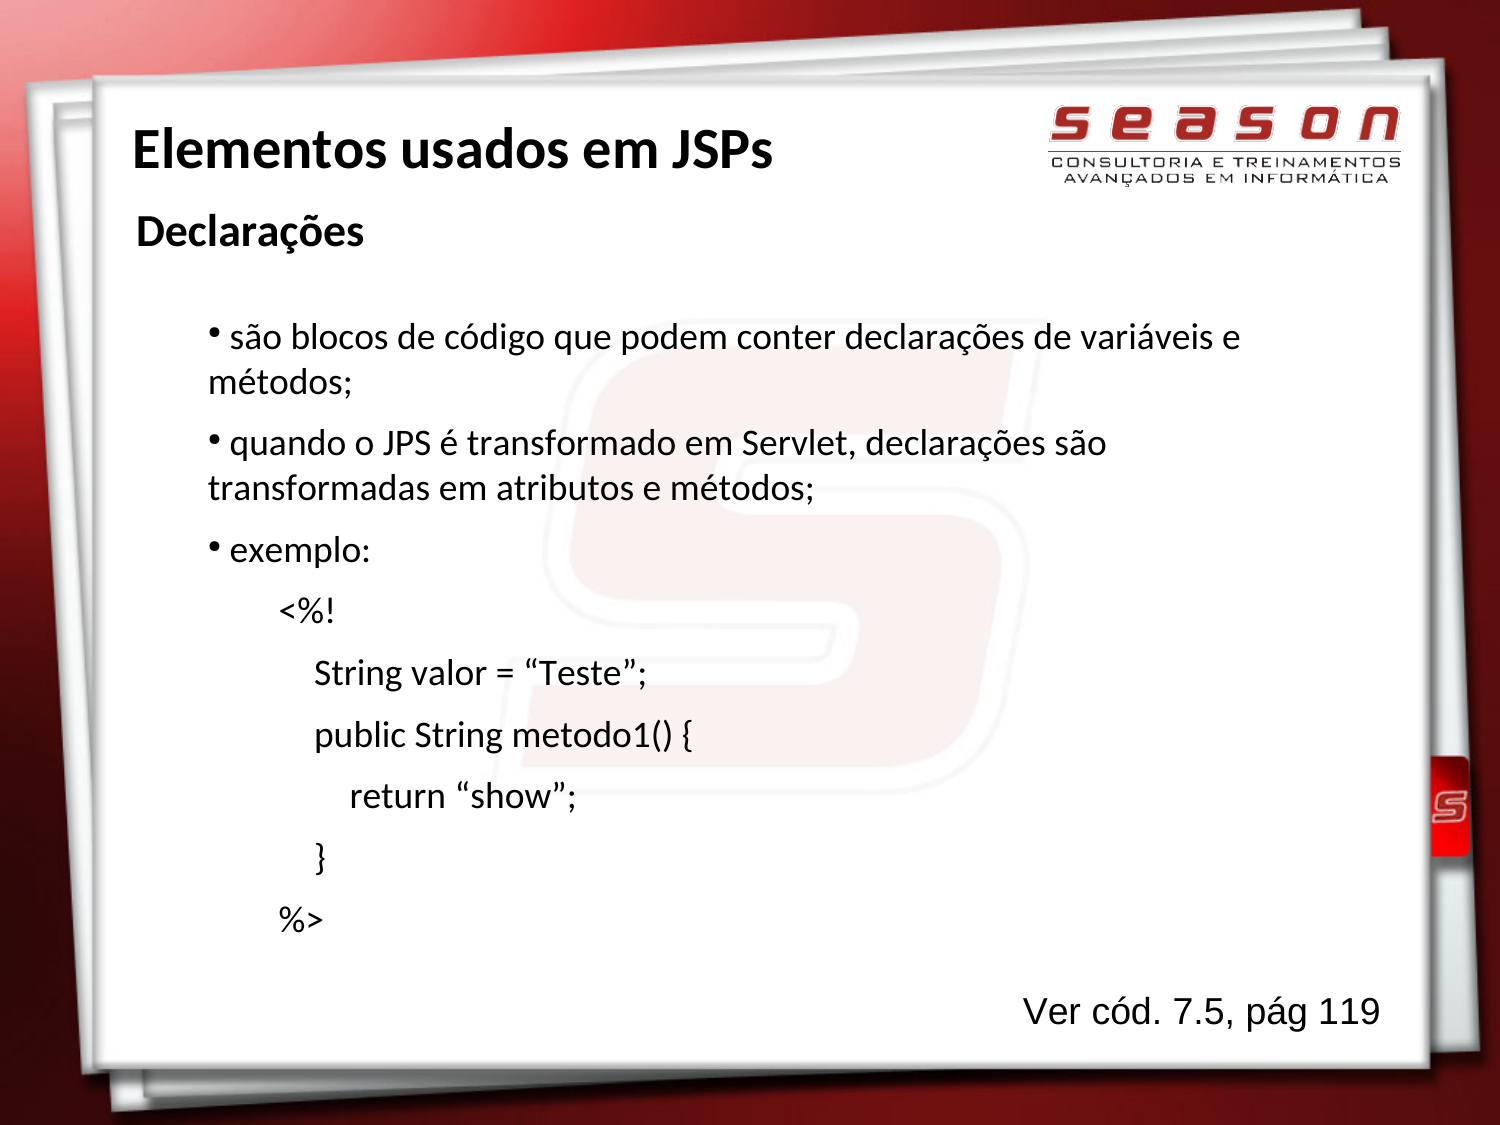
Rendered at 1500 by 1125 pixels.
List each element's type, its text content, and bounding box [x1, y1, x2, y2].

title Elementos usados em JSPs [118, 33, 1394, 257]
text_box Ver cód. 7.5, pág 119 [708, 979, 1396, 1040]
text_box são blocos de código que podem conter declarações de variáveis e métodos; quando o JPS é transformado em Servlet, declarações são transformadas em atributos e métodos; exemplo: <%! String valor = “Teste”; public String metodo1() { return “show”; } %> [207, 311, 1328, 940]
text_box Declarações [119, 200, 1240, 256]
picture [0, 0, 1500, 1125]
